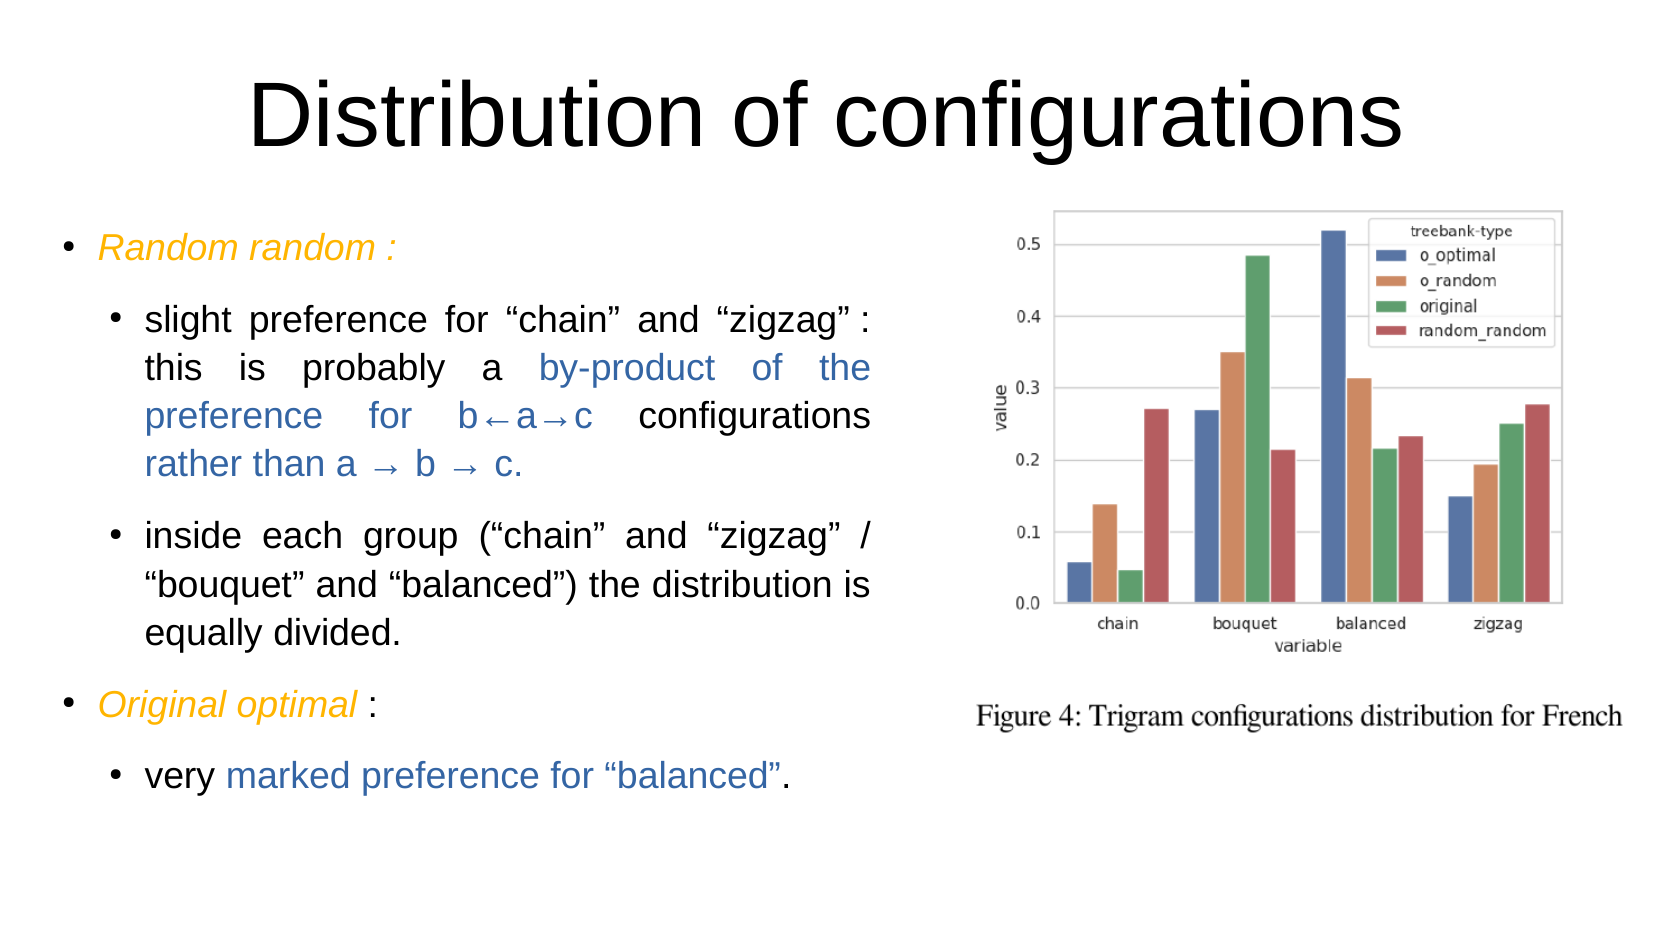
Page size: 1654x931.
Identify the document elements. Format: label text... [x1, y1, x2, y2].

title Distribution of configurations [82, 37, 1571, 193]
text_box Random random : slight preference for “chain” and “zigzag” : this is probably a by-product of the preference for b←a→c configurations rather than a → b → c. inside each group (“chain” and “zigzag” / “bouquet” and “balanced”) the distribution is equally divided. Original optimal : very marked preference for “balanced”. [47, 212, 886, 931]
picture [938, 175, 1654, 762]
